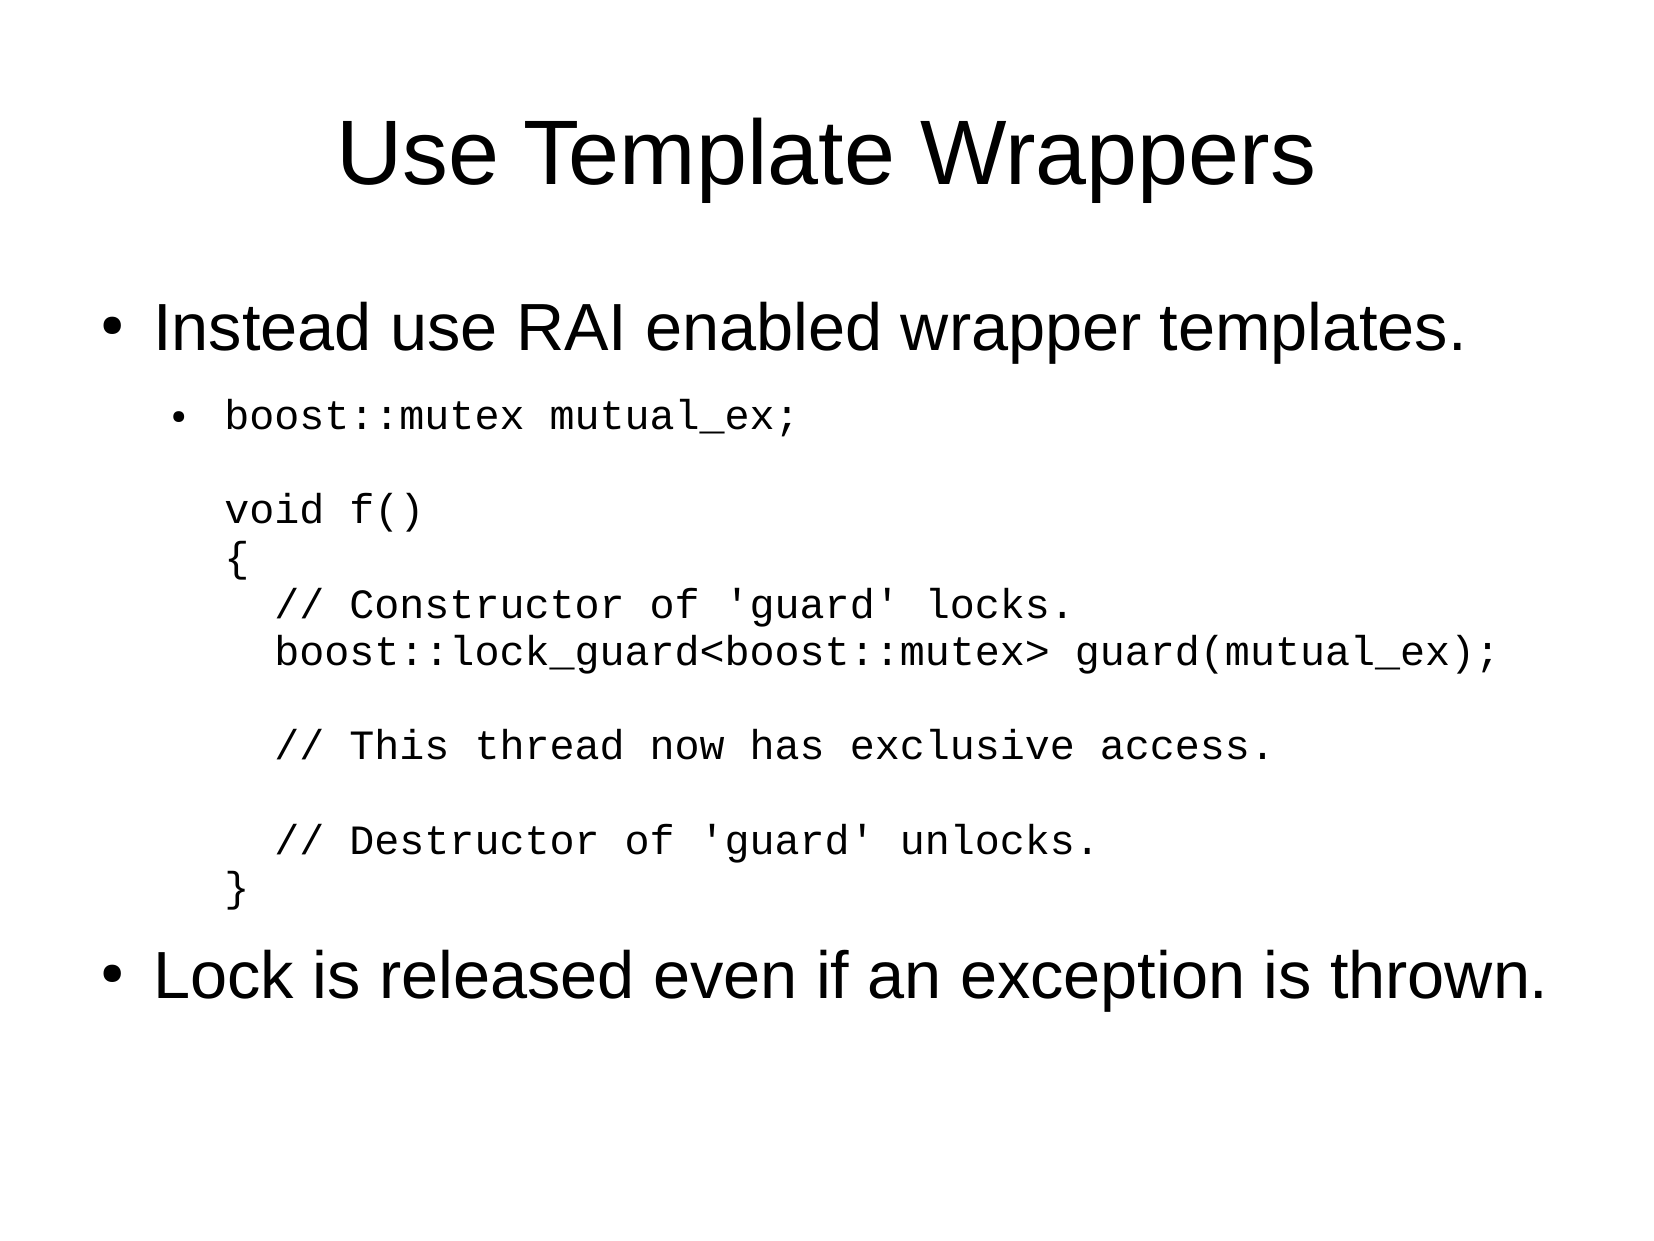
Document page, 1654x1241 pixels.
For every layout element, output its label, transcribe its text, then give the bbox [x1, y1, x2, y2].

title Use Template Wrappers [82, 56, 1571, 250]
list Instead use RAI enabled wrapper templates. boost::mutex mutual_ex; void f() { // Constructor of 'guard' locks. boost::lock_guard<boost::mutex> guard(mutual_ex); // This thread now has exclusive access. // Destructor of 'guard' unlocks. } Lock is released even if an exception is thrown. [82, 290, 1571, 1094]
